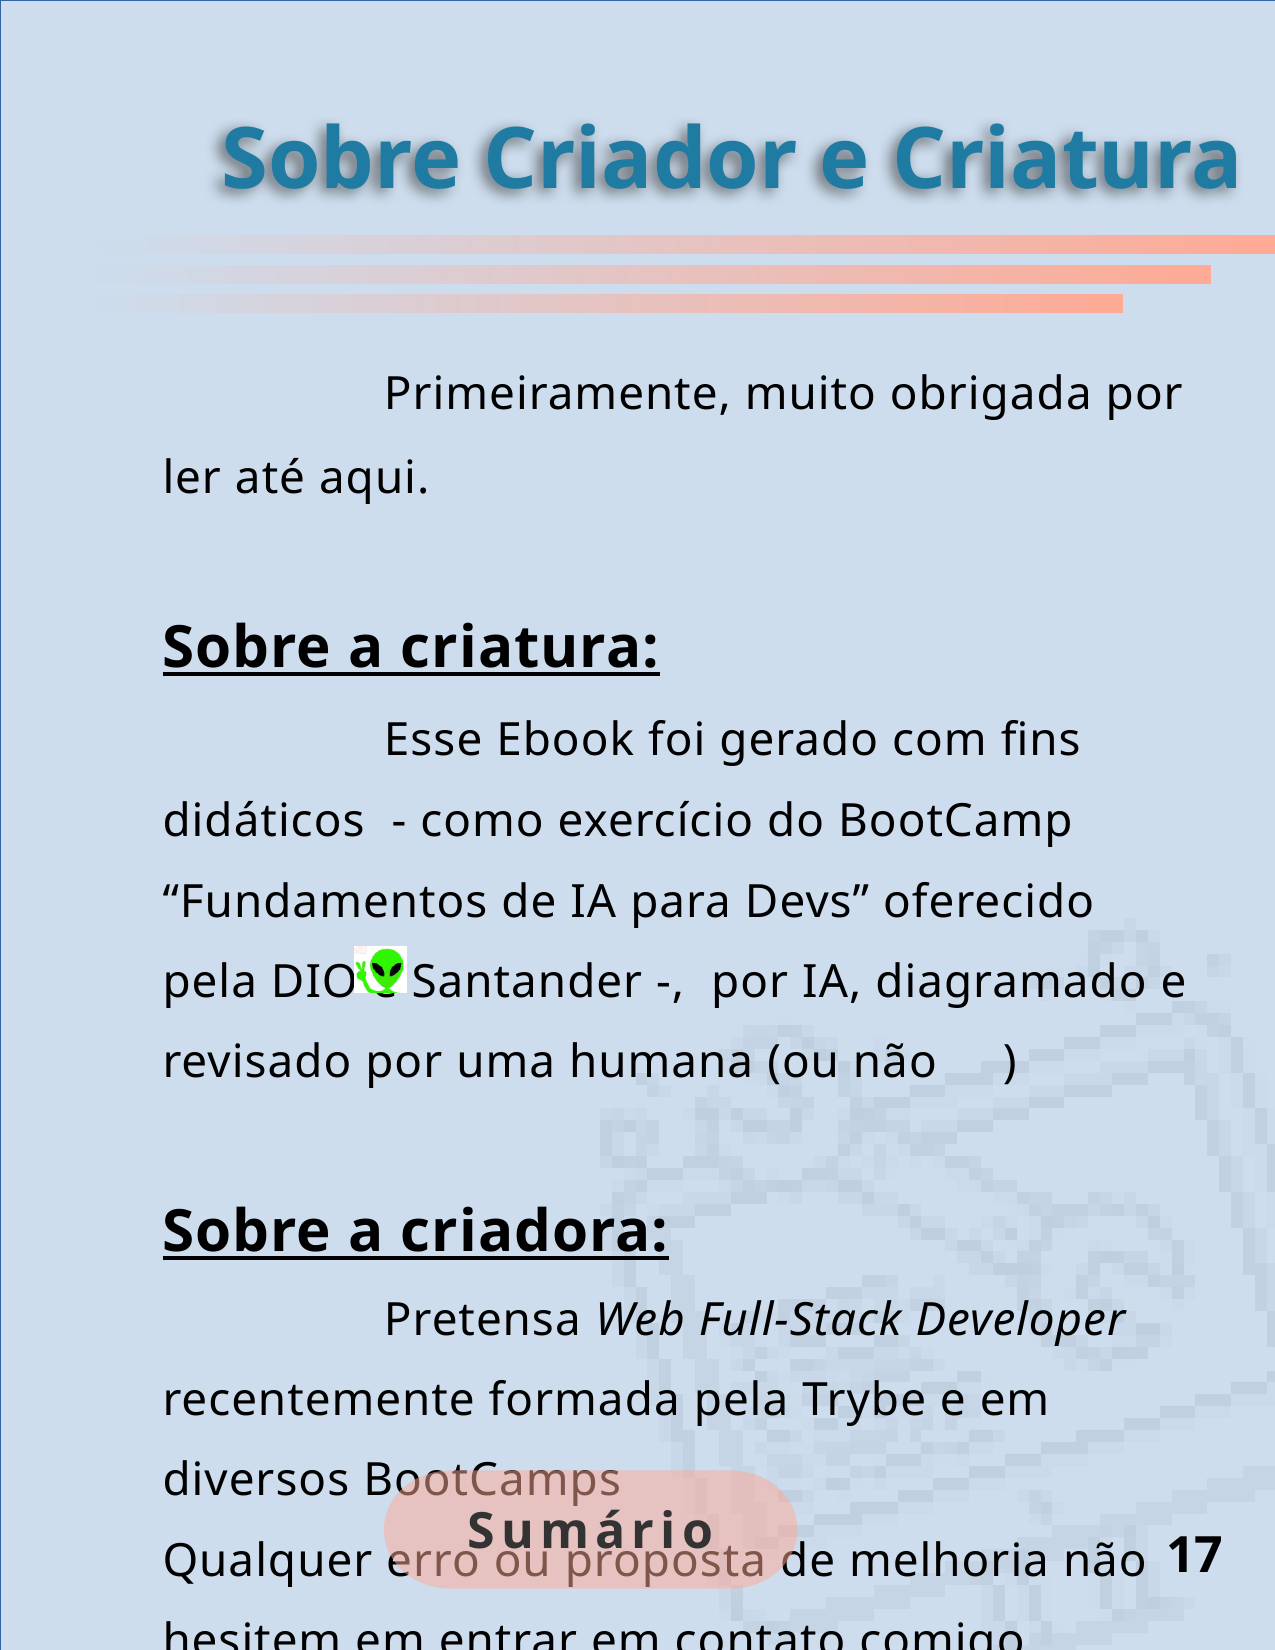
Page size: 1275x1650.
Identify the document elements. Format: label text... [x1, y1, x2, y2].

text_box [779, 1644, 791, 1650]
text_box [919, 1634, 931, 1650]
text_box [1003, 1634, 1017, 1650]
text_box 17 [1151, 1511, 1241, 1577]
text_box [170, 1634, 183, 1650]
text_box Sumário [383, 1470, 798, 1589]
text_box [598, 1634, 610, 1641]
text_box [322, 1634, 333, 1650]
text_box [362, 1634, 374, 1641]
text_box [704, 1634, 718, 1650]
text_box [0, 0, 1275, 1650]
text_box [306, 1634, 318, 1650]
text_box [974, 1634, 987, 1650]
picture [354, 946, 407, 993]
text_box Primeiramente, muito obrigada por ler até aqui. Sobre a criatura: Esse Ebook foi gerado com fins didáticos - como exercício do BootCamp “Fundamentos de IA para Devs” oferecido pela DIO e Santander -, por IA, diagramado e revisado por uma humana (ou não ) Sobre a criadora: Pretensa Web Full-Stack Developer recentemente formada pela Trybe e em diversos BootCamps Qualquer erro ou proposta de melhoria não hesitem em entrar em contato comigo. [147, 340, 1211, 1459]
text_box [734, 1634, 747, 1650]
text_box [406, 1634, 417, 1650]
text_box [824, 1634, 838, 1650]
text_box [537, 1644, 549, 1650]
text_box [445, 1634, 457, 1641]
text_box [278, 1634, 290, 1641]
text_box [473, 1634, 486, 1650]
text_box Sobre Criador e Criatura [206, 59, 1262, 221]
text_box [935, 1634, 946, 1650]
text_box [641, 1634, 652, 1650]
text_box [390, 1634, 402, 1650]
text_box [625, 1634, 637, 1650]
text_box [198, 1634, 210, 1641]
text_box [889, 1634, 903, 1650]
